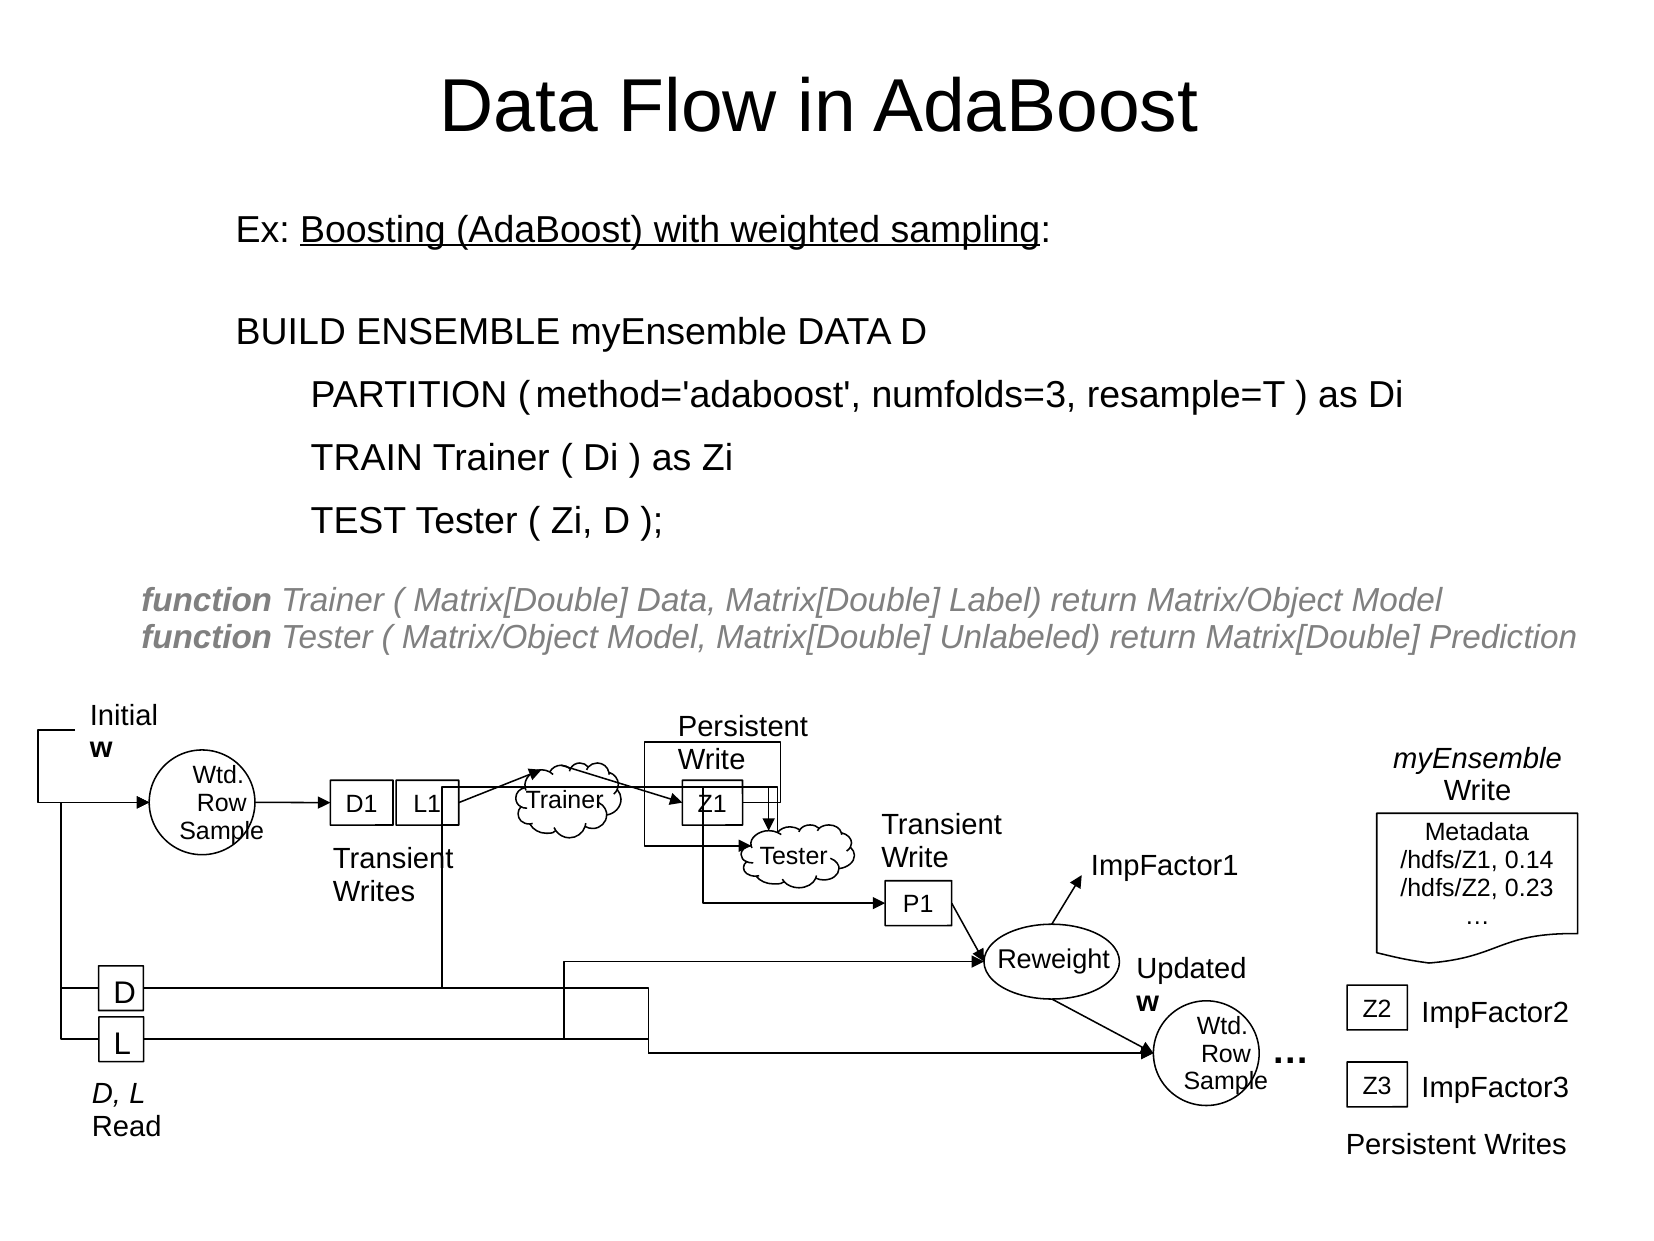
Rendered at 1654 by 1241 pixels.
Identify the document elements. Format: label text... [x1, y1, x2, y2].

text_box Trainer [515, 788, 622, 833]
text_box Persistent Writes [1330, 1119, 1616, 1167]
text_box Persistent Write [663, 744, 779, 782]
text_box Metadata /hdfs/Z1, 0.14 /hdfs/Z2, 0.23 … [1376, 813, 1578, 964]
text_box Trainer [524, 765, 619, 787]
text_box function Trainer ( Matrix[Double] Data, Matrix[Double] Label) return Matrix/Object Model function Tester ( Matrix/Object Model, Matrix[Double] Unlabeled) return Matrix[Double] Prediction [126, 572, 1594, 663]
text_box Z1 [682, 788, 703, 826]
text_box myEnsemble Write [1377, 733, 1578, 814]
text_box Transient Writes [318, 833, 441, 914]
text_box … [1256, 1020, 1333, 1079]
text_box Transient Writes [443, 833, 603, 914]
title Data Flow in AdaBoost [75, 31, 1564, 176]
text_box Trainer [571, 762, 618, 781]
text_box L1 [396, 780, 459, 826]
text_box Persistent Write [663, 701, 948, 782]
text_box ImpFactor2 [1406, 986, 1650, 1035]
text_box Initial w [75, 689, 378, 771]
text_box Reweight [982, 937, 1164, 989]
text_box Z3 [1347, 1061, 1406, 1107]
text_box D, L Read [77, 1068, 224, 1149]
text_box Z2 [1347, 985, 1408, 1030]
text_box Z1 [705, 788, 743, 826]
text_box D [98, 965, 144, 1011]
text_box Transient Write [866, 799, 1151, 880]
text_box P1 [885, 880, 952, 926]
text_box ImpFactor3 [1406, 1061, 1650, 1110]
text_box D1 [330, 780, 394, 826]
text_box ImpFactor1 [1076, 839, 1379, 888]
text_box Wtd. Row Sample [1153, 1024, 1256, 1106]
text_box Z1 [682, 782, 743, 787]
text_box Ex: Boosting (AdaBoost) with weighted sampling: BUILD ENSEMBLE myEnsemble DATA D PARTITION ( method='adaboost', numfolds=3, resample=T ) as Di TRAIN Trainer ( Di ) as Zi TEST Tester ( Zi, D ); [220, 201, 1562, 539]
text_box Updated w [1121, 943, 1425, 1024]
text_box L [98, 1016, 144, 1062]
text_box Tester [741, 824, 855, 888]
text_box L1 [443, 788, 459, 826]
text_box Wtd. Row Sample [149, 771, 255, 855]
